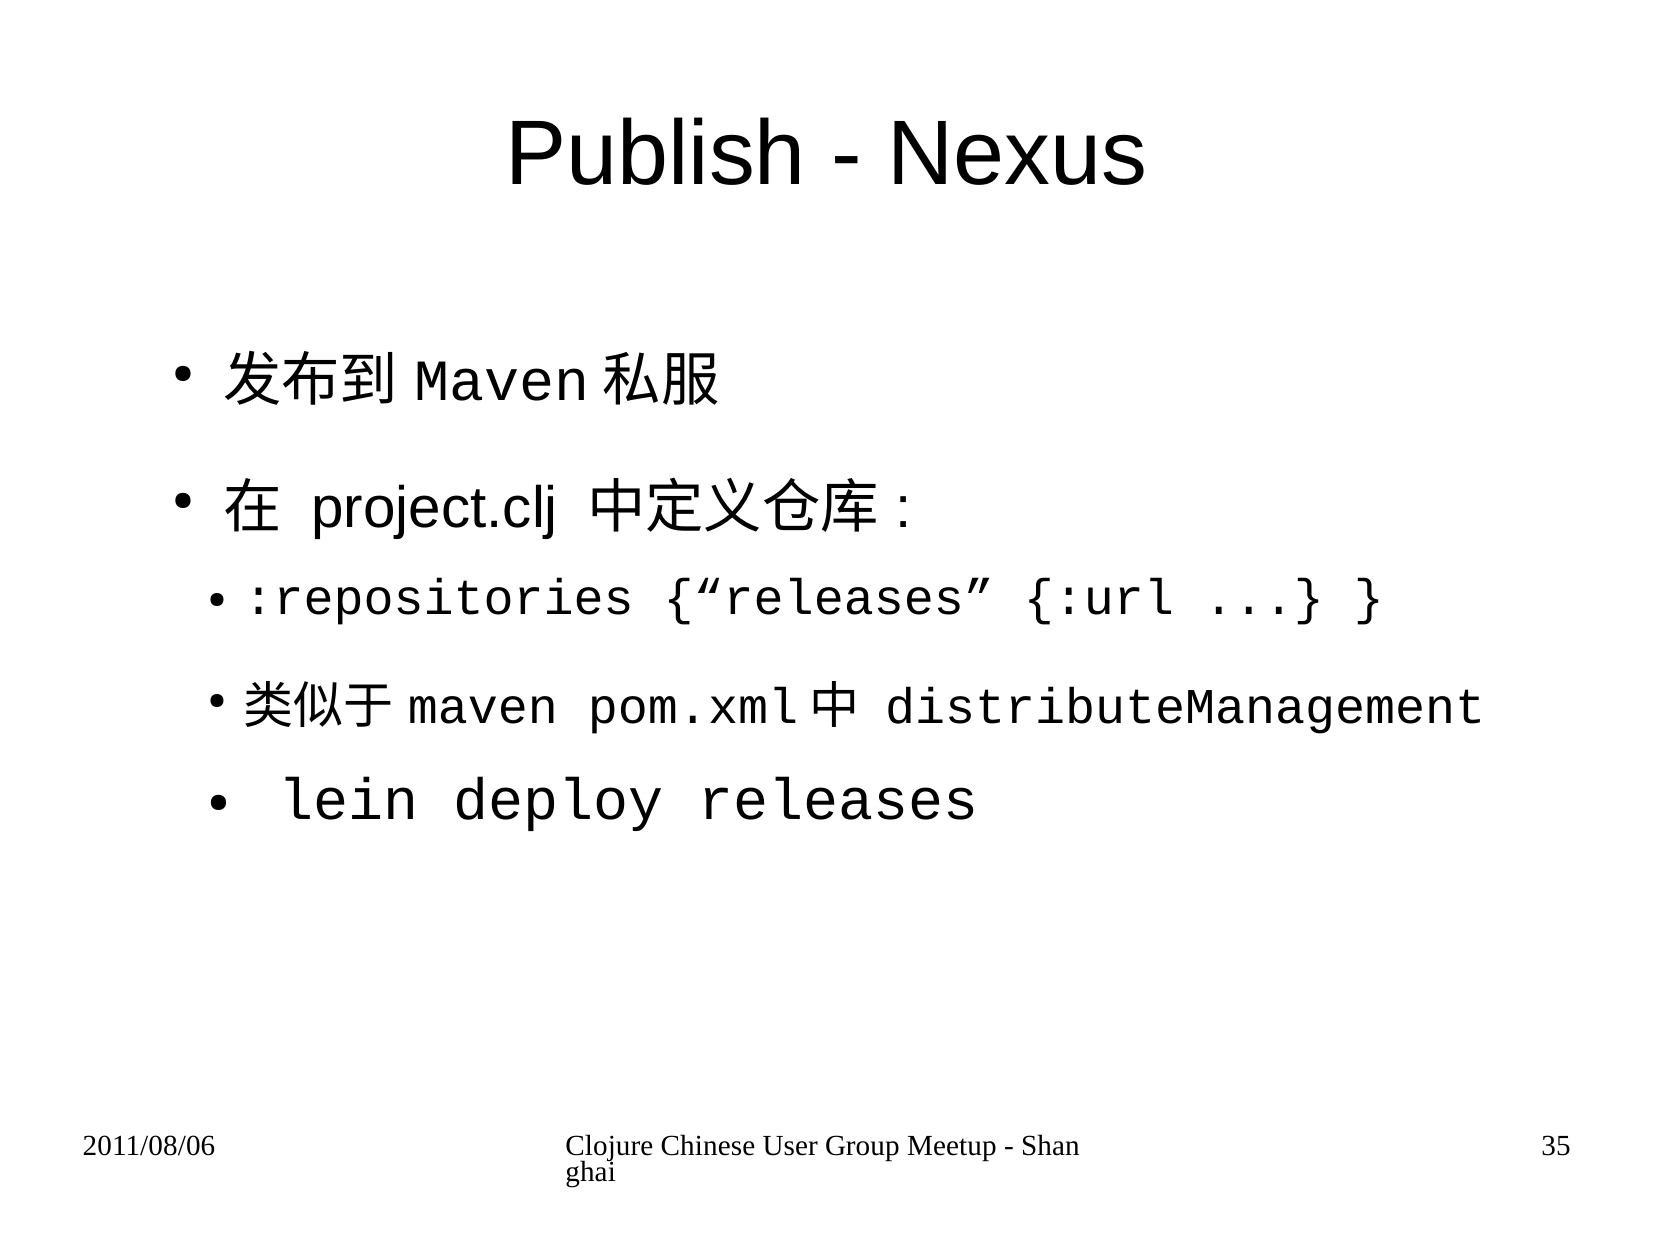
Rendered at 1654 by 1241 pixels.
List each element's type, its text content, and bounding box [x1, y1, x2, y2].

subtitle 发布到Maven私服 在 project.clj 中定义仓库: :repositories {“releases” {:url ...} } 类似于maven pom.xml中 distributeManagement lein deploy releases [82, 290, 1576, 1109]
title Publish - Nexus [82, 49, 1571, 257]
